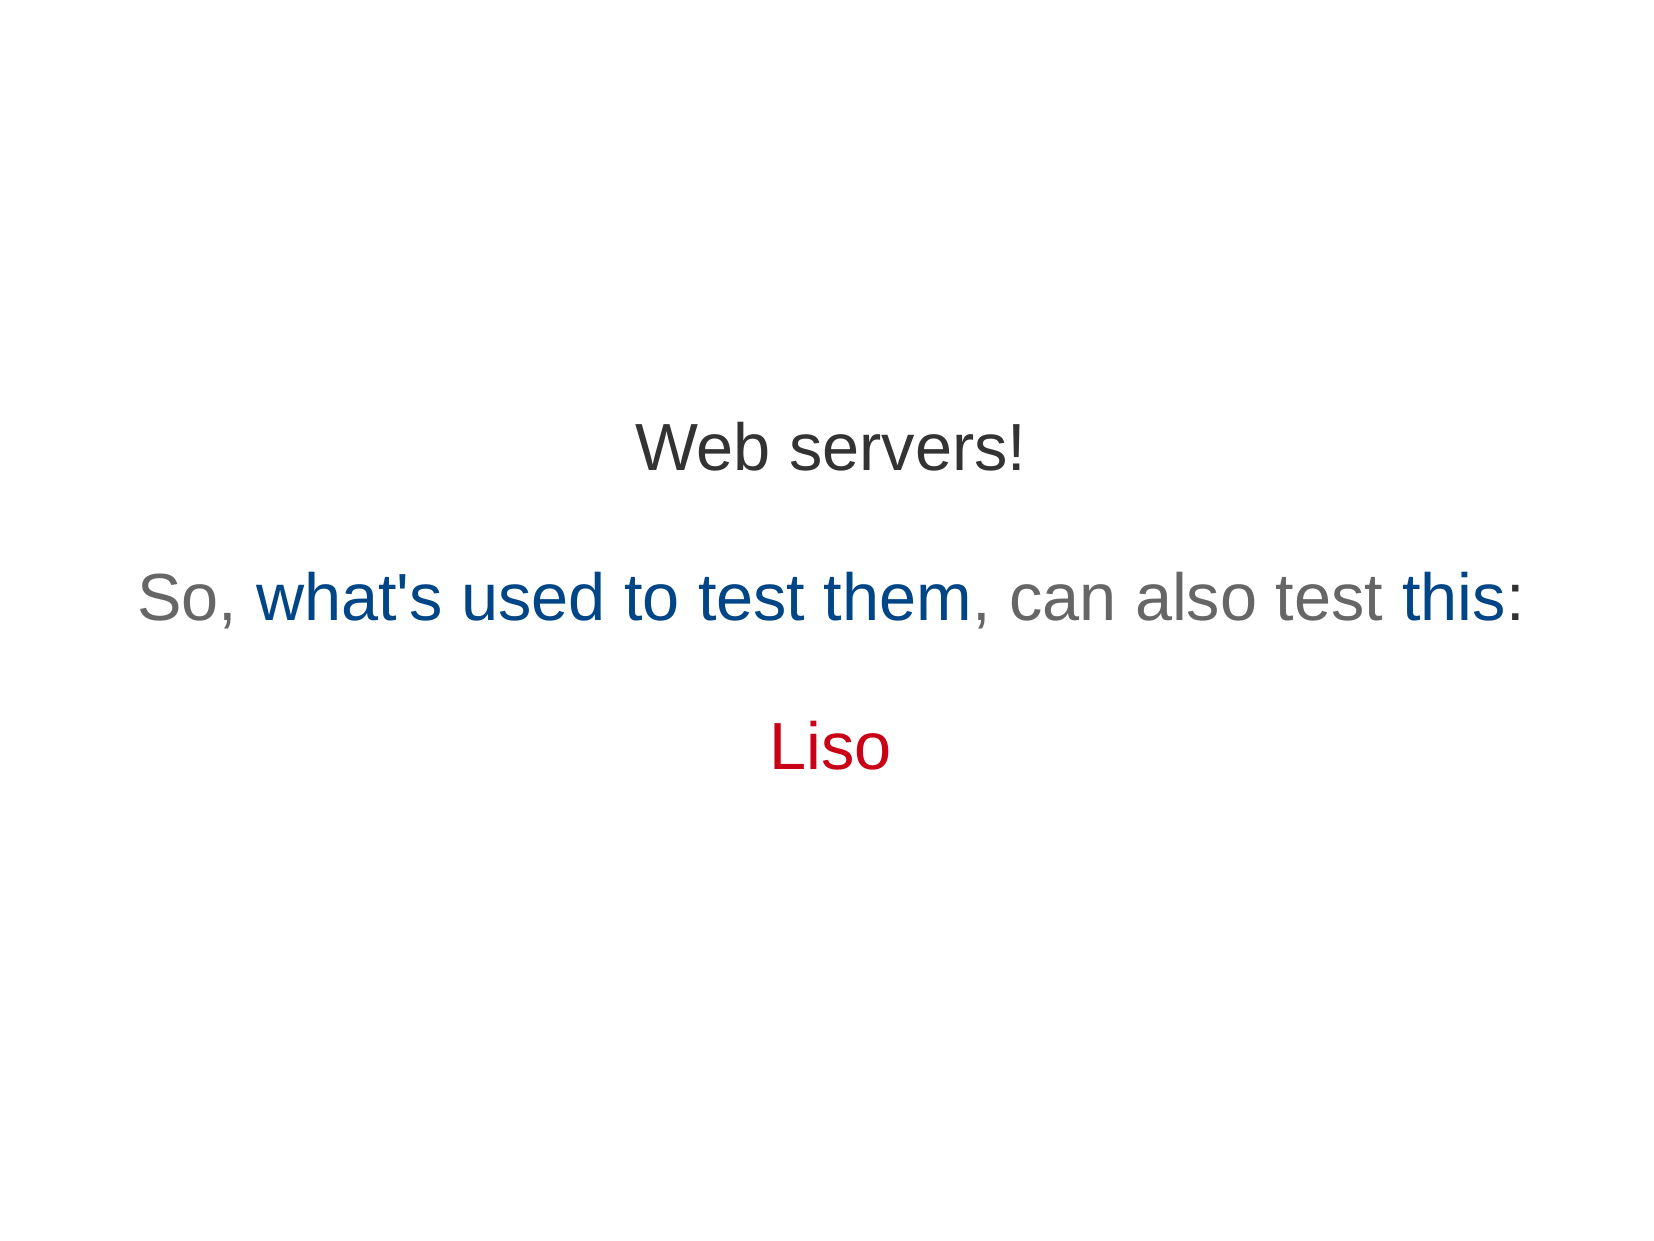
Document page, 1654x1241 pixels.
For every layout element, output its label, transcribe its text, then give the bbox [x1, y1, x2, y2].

subtitle Web servers! So, what's used to test them, can also test this: Liso [86, 75, 1576, 1120]
